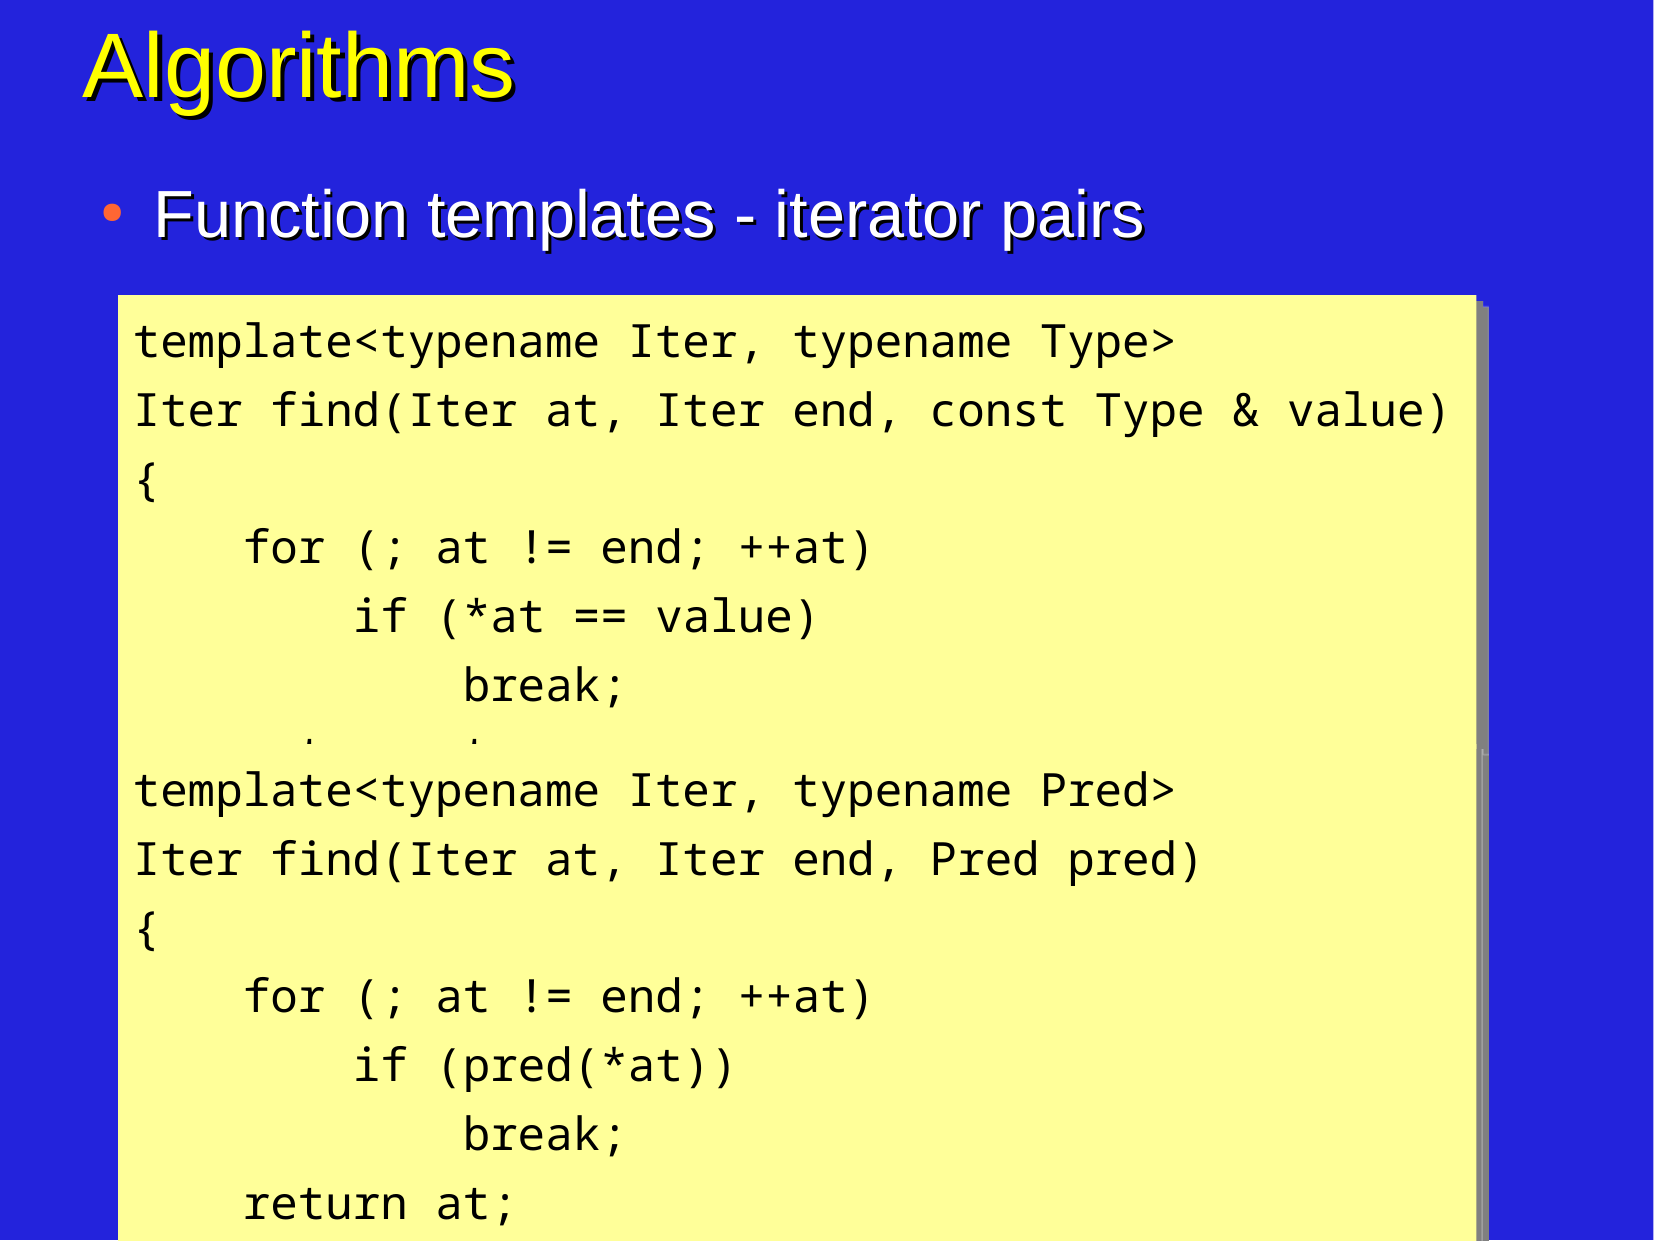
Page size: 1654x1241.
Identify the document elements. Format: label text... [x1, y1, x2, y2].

text_box template<typename Iter, typename Pred> Iter find(Iter at, Iter end, Pred pred) { for (; at != end; ++at) if (pred(*at)) break; return at; } [118, 744, 1477, 1241]
title Algorithms [82, 2, 1571, 130]
text_box template<typename Iter, typename Type> Iter find(Iter at, Iter end, const Type & value) { for (; at != end; ++at) if (*at == value) break; return at; } [118, 295, 1477, 744]
list Function templates - iterator pairs [82, 177, 1571, 1182]
